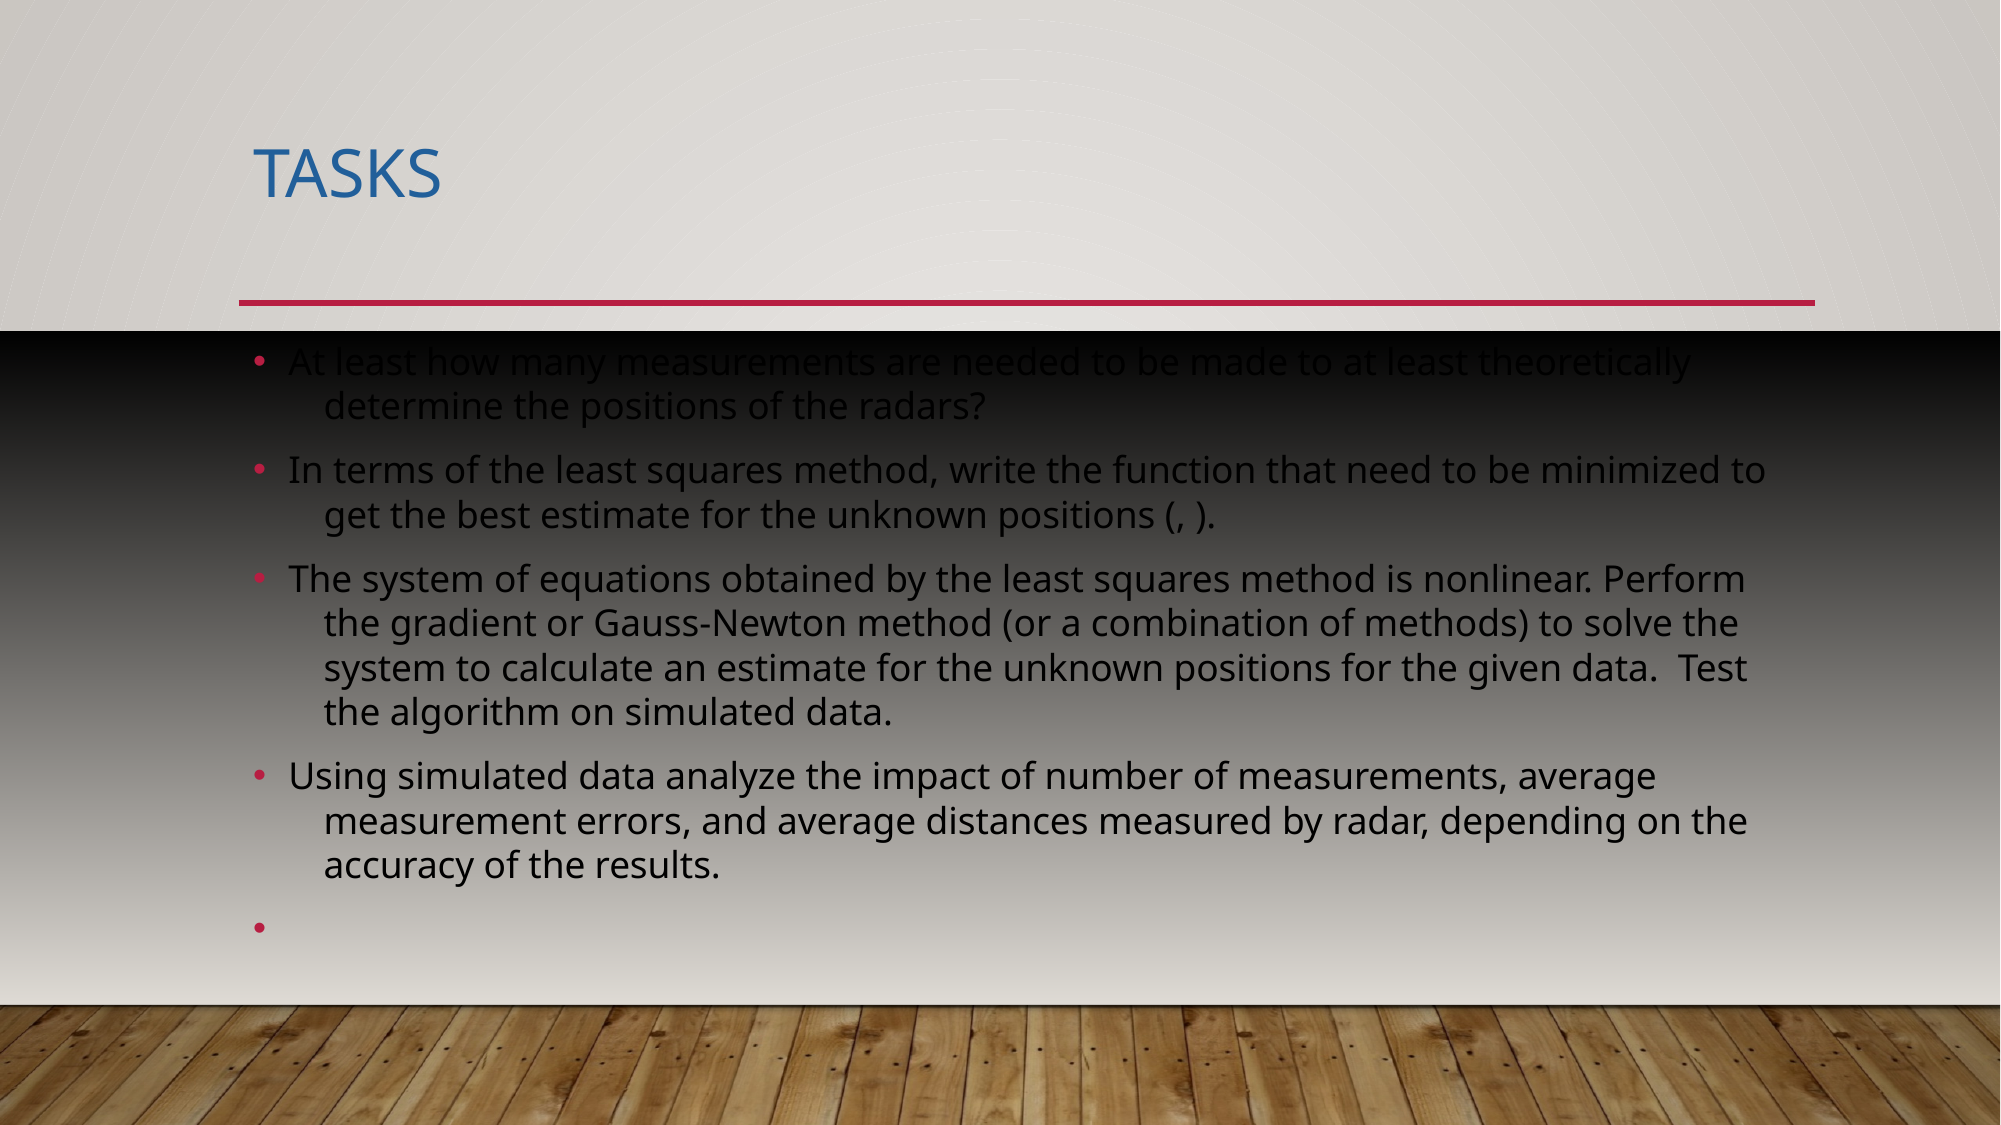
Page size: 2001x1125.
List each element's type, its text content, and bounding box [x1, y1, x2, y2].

title tasks [238, 131, 1814, 305]
list At least how many measurements are needed to be made to at least theoretically determine the positions of the radars? In terms of the least squares method, write the function that need to be minimized to get the best estimate for the unknown positions (, ). The system of equations obtained by the least squares method is nonlinear. Perform the gradient or Gauss-Newton method (or a combination of methods) to solve the system to calculate an estimate for the unknown positions for the given data. Test the algorithm on simulated data. Using simulated data analyze the impact of number of measurements, average measurement errors, and average distances measured by radar, depending on the accuracy of the results. [238, 330, 1814, 897]
